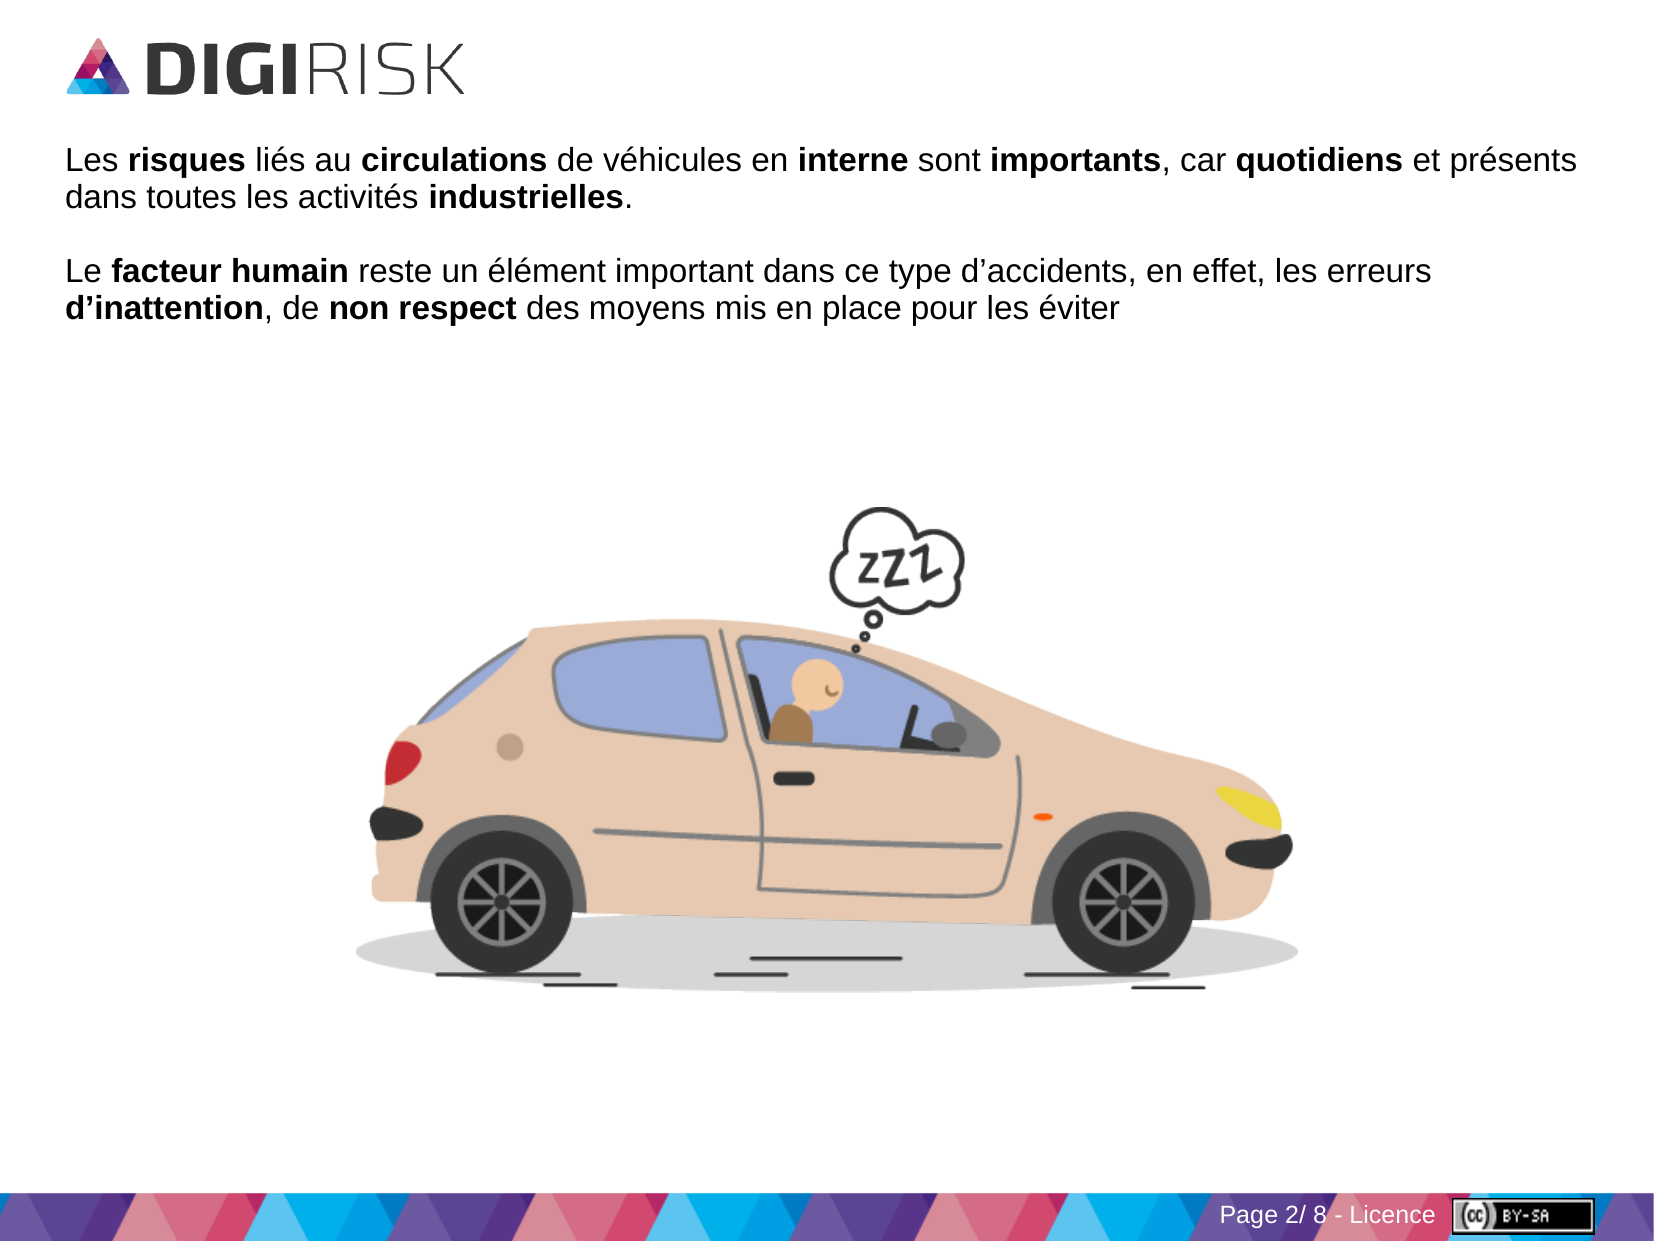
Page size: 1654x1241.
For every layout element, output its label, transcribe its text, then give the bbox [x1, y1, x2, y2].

picture [64, 35, 464, 95]
picture [356, 507, 1298, 993]
list Les risques liés au circulations de véhicules en interne sont importants, car quotidiens et présents dans toutes les activités industrielles. Le facteur humain reste un élément important dans ce type d’accidents, en effet, les erreurs d’inattention, de non respect des moyens mis en place pour les éviter [64, 141, 1589, 355]
picture [0, 1175, 1654, 1241]
